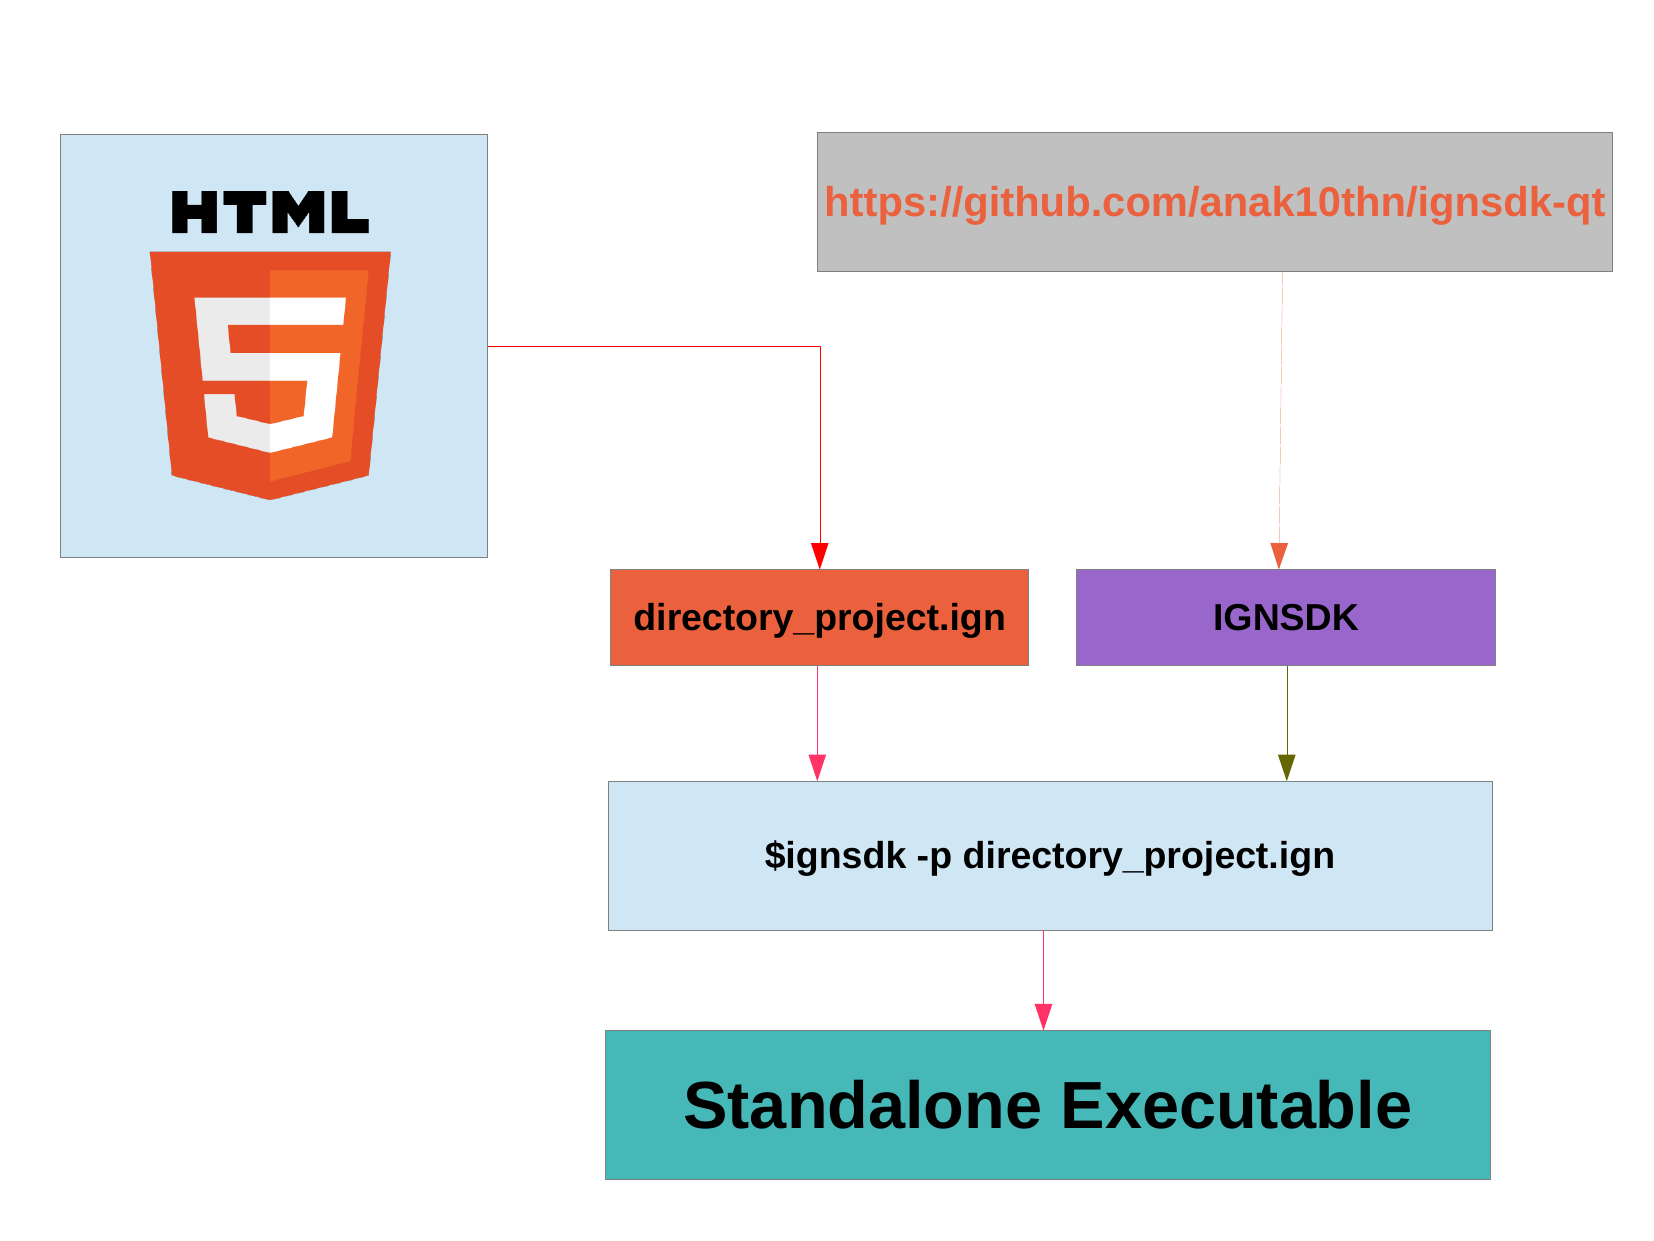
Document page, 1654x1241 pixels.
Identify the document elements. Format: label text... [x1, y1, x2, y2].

text_box directory_project.ign [610, 569, 1029, 666]
picture [100, 191, 440, 501]
text_box https://github.com/anak10thn/ignsdk-qt [817, 132, 1613, 272]
text_box [60, 134, 488, 558]
text_box Standalone Executable [605, 1030, 1491, 1180]
text_box $ignsdk -p directory_project.ign [608, 781, 1493, 931]
text_box IGNSDK [1076, 569, 1496, 666]
